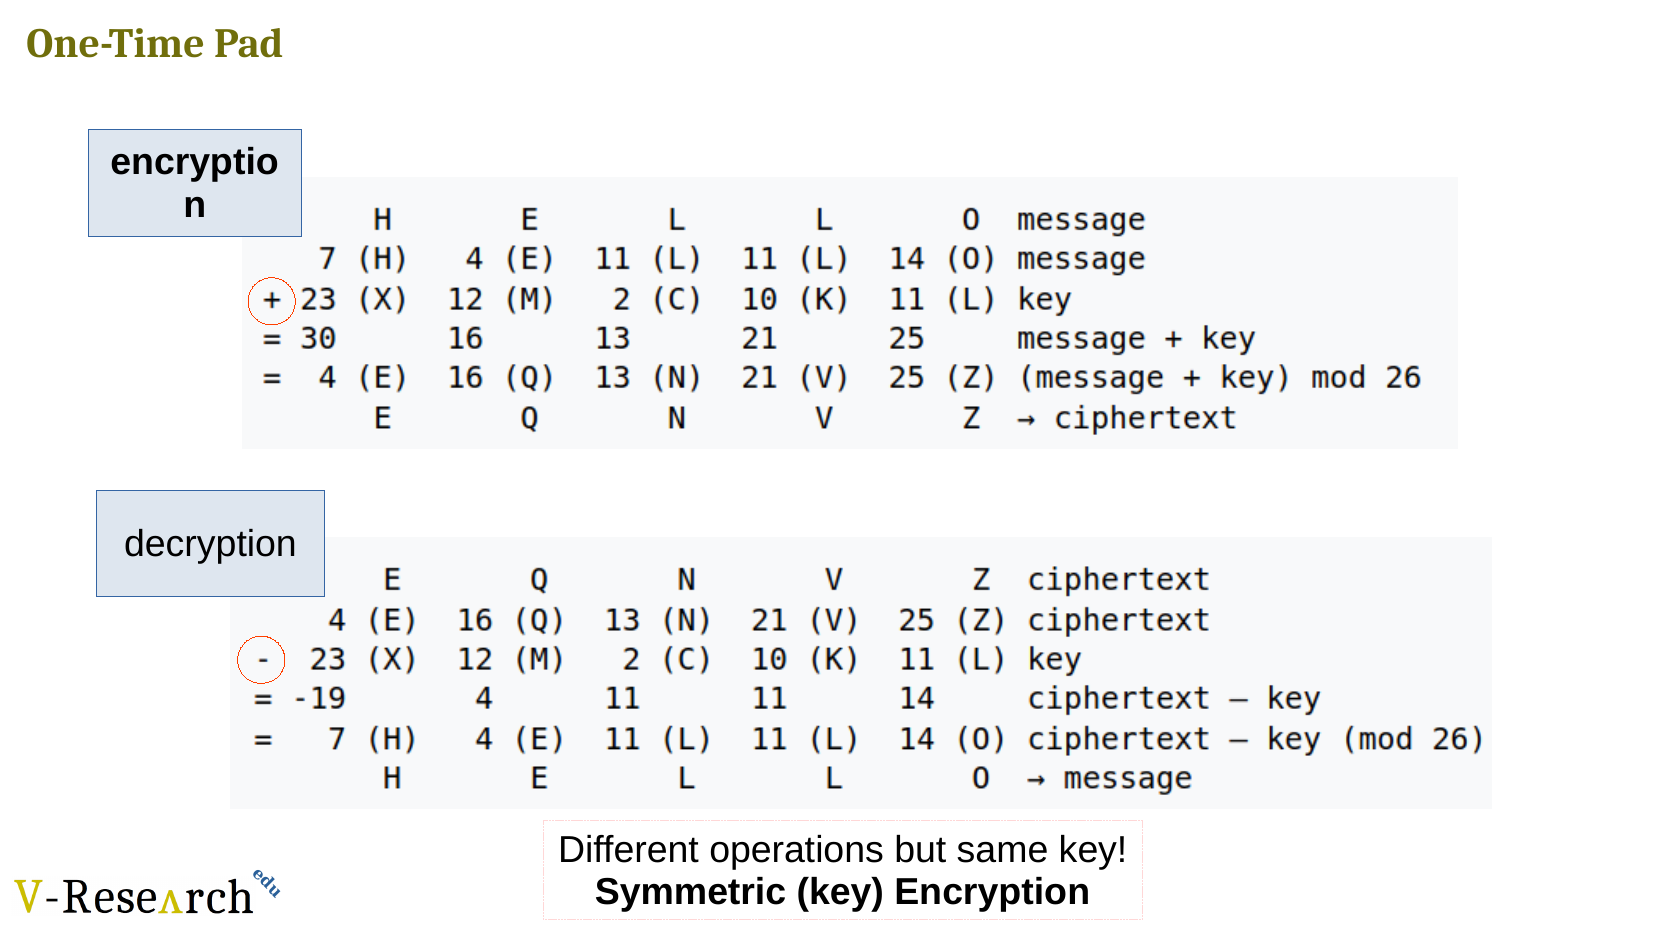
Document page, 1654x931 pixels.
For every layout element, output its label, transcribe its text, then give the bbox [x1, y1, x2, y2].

picture [230, 537, 1492, 810]
picture [11, 876, 255, 916]
text_box One-Time Pad [11, 12, 1193, 77]
text_box Different operations but same key! Symmetric (key) Encryption [543, 820, 1143, 920]
text_box encryption [88, 129, 302, 237]
text_box edu [222, 847, 333, 931]
text_box decryption [96, 490, 325, 597]
picture [242, 177, 1458, 449]
